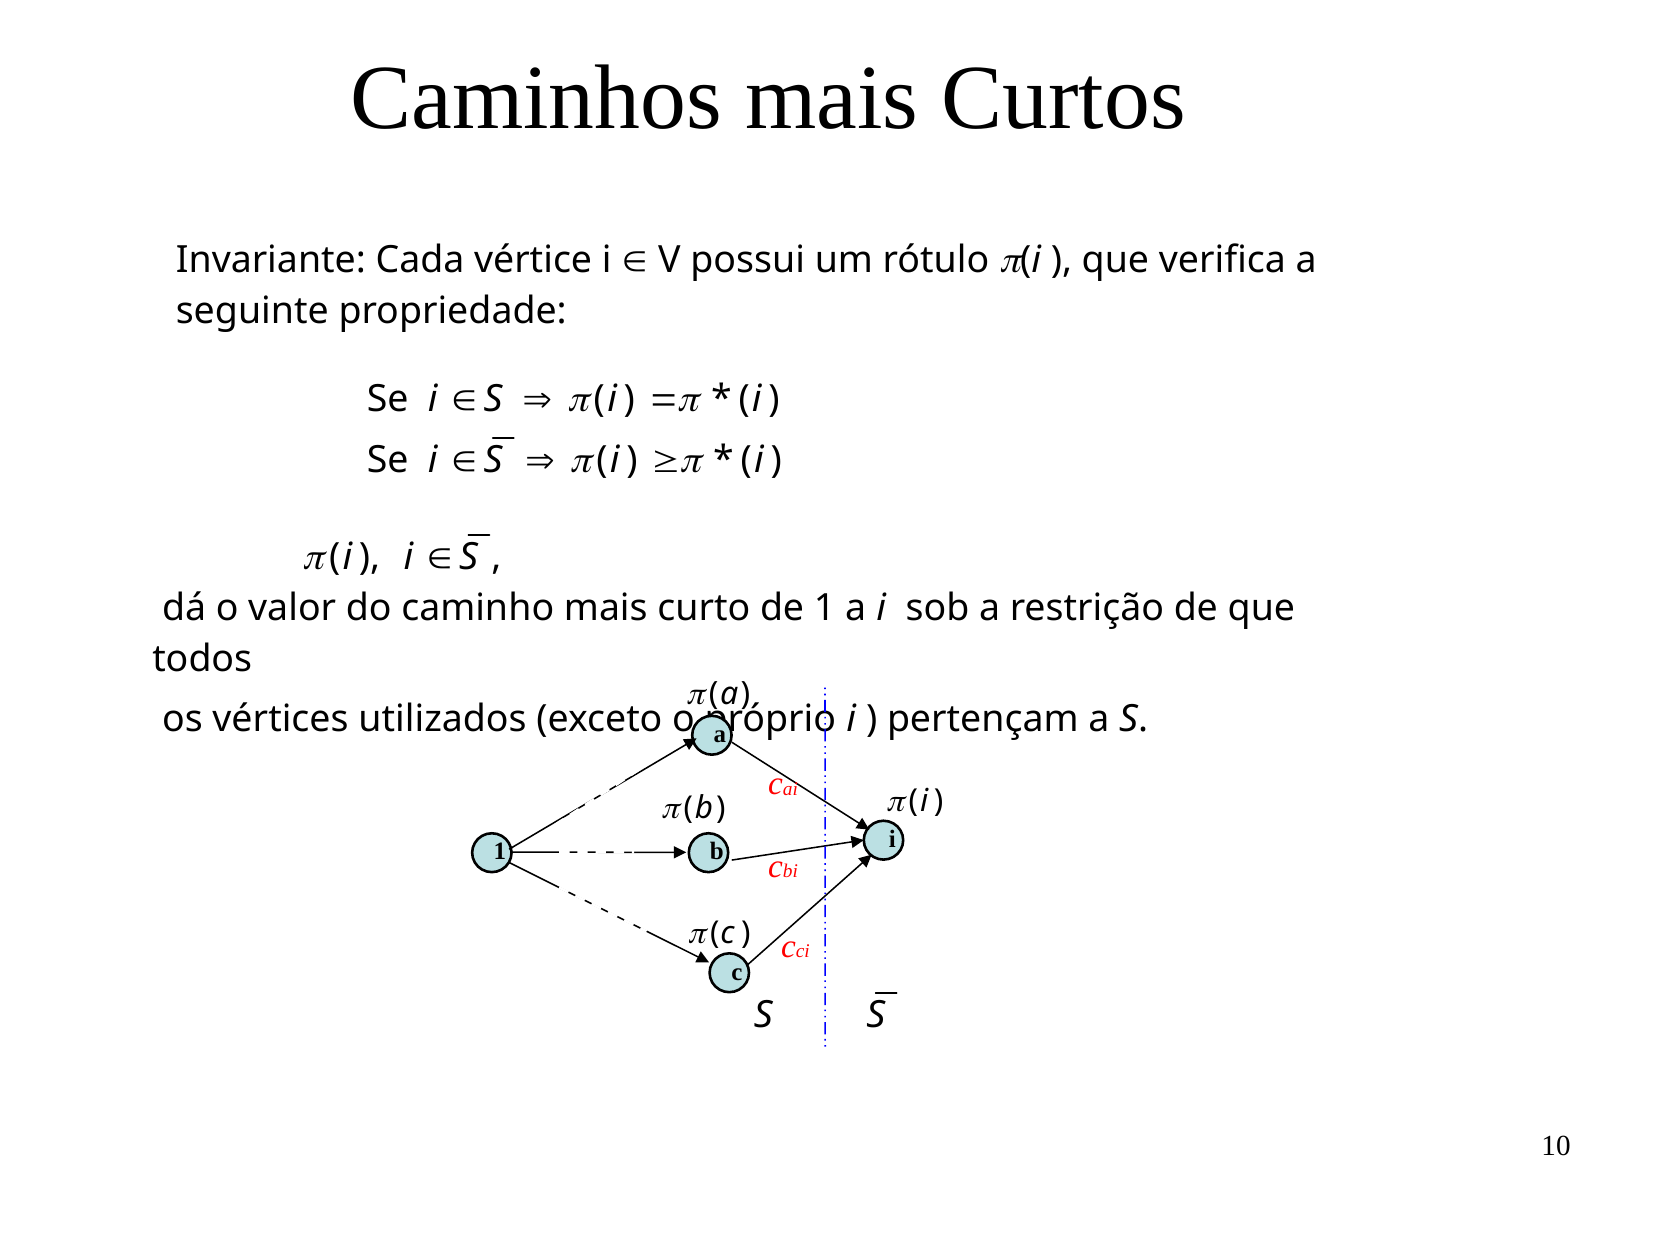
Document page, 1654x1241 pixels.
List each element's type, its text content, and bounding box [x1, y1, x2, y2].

chart [862, 983, 904, 1037]
chart [362, 375, 791, 488]
text_box [688, 838, 695, 867]
text_box [863, 823, 874, 858]
text_box c [716, 955, 761, 994]
text_box dá o valor do caminho mais curto de 1 a i sob a restrição de que todos os vértices utilizados (exceto o próprio i ) pertençam a S. [137, 572, 1413, 721]
chart [684, 672, 760, 718]
chart [750, 992, 791, 1037]
text_box 1 [478, 829, 523, 874]
text_box cbi [753, 839, 815, 893]
chart [659, 787, 733, 833]
text_box b [695, 829, 740, 874]
title Caminhos mais Curtos [237, 38, 1300, 157]
text_box cci [766, 919, 827, 973]
text_box i [874, 817, 911, 861]
text_box a [698, 718, 743, 756]
chart [300, 525, 507, 585]
text_box cai [753, 757, 815, 810]
text_box [472, 838, 478, 867]
chart [685, 912, 760, 958]
text_box [692, 721, 698, 750]
chart [884, 780, 951, 826]
text_box [709, 958, 716, 987]
text_box Invariante: Cada vértice i  V possui um rótulo (i ), que verifica a seguinte propriedade: [161, 224, 1437, 338]
